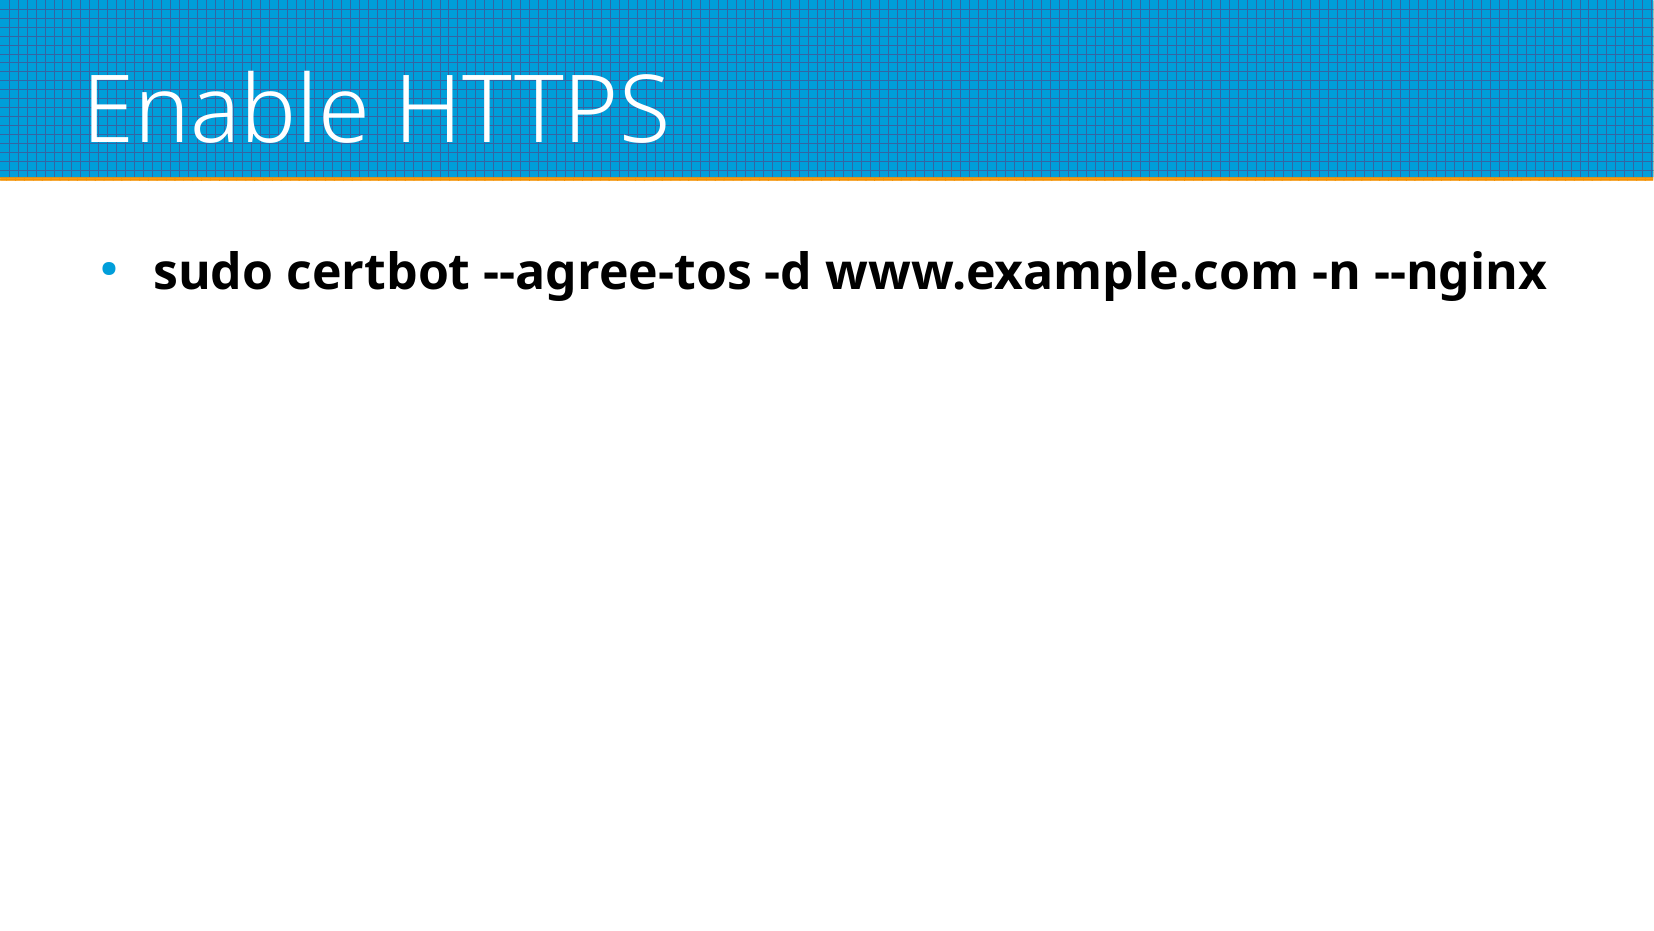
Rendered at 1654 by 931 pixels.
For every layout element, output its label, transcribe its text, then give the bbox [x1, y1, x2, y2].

title Enable HTTPS [82, 14, 1571, 171]
list sudo certbot --agree-tos -d www.example.com -n --nginx [82, 236, 1563, 811]
